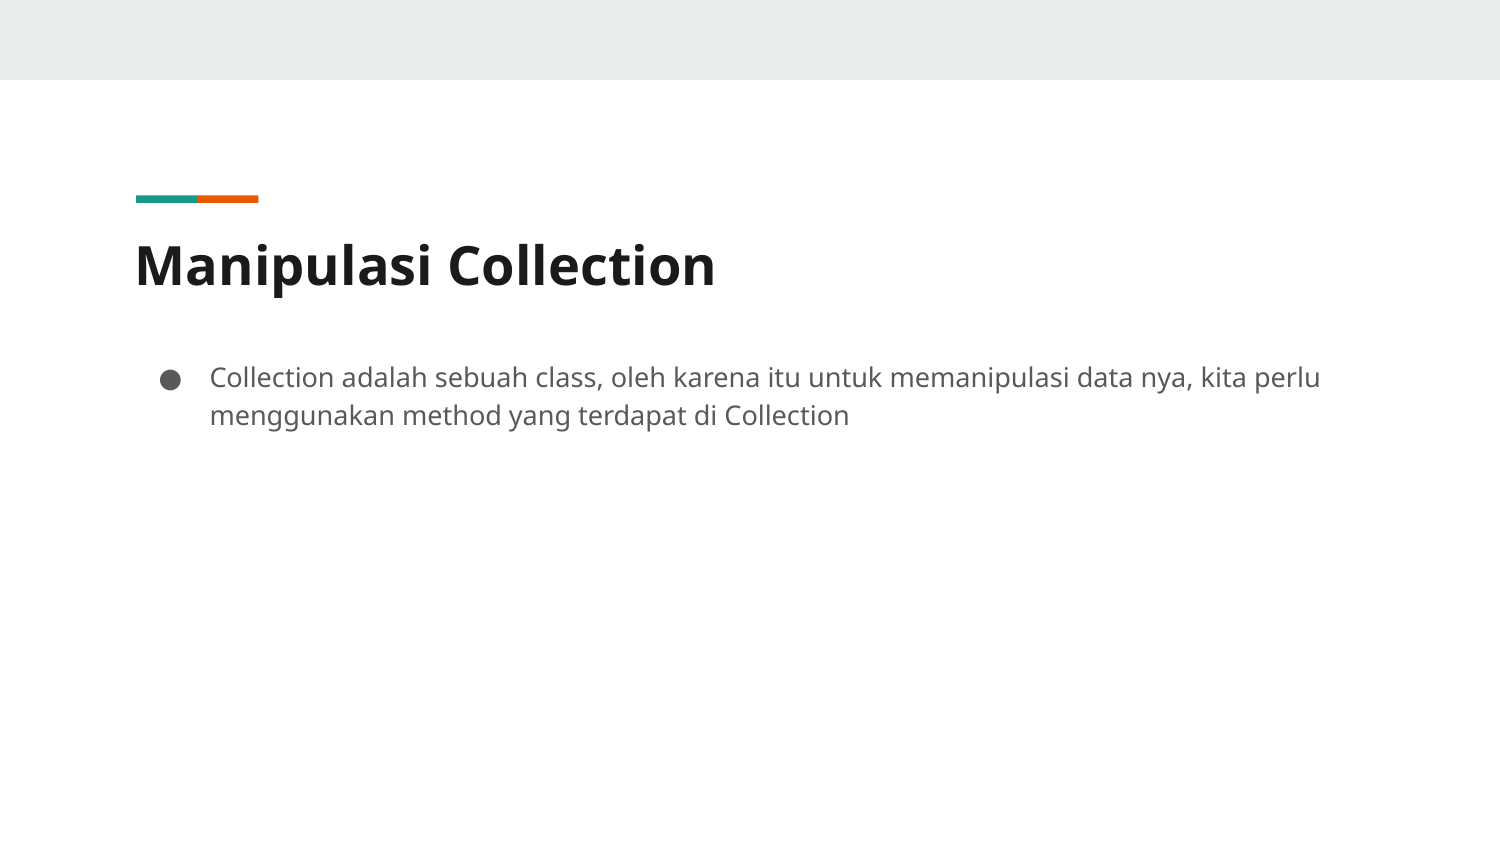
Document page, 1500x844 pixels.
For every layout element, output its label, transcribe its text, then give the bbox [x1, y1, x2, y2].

title Manipulasi Collection [119, 216, 1381, 305]
list Collection adalah sebuah class, oleh karena itu untuk memanipulasi data nya, kita perlu menggunakan method yang terdapat di Collection [119, 341, 1381, 712]
